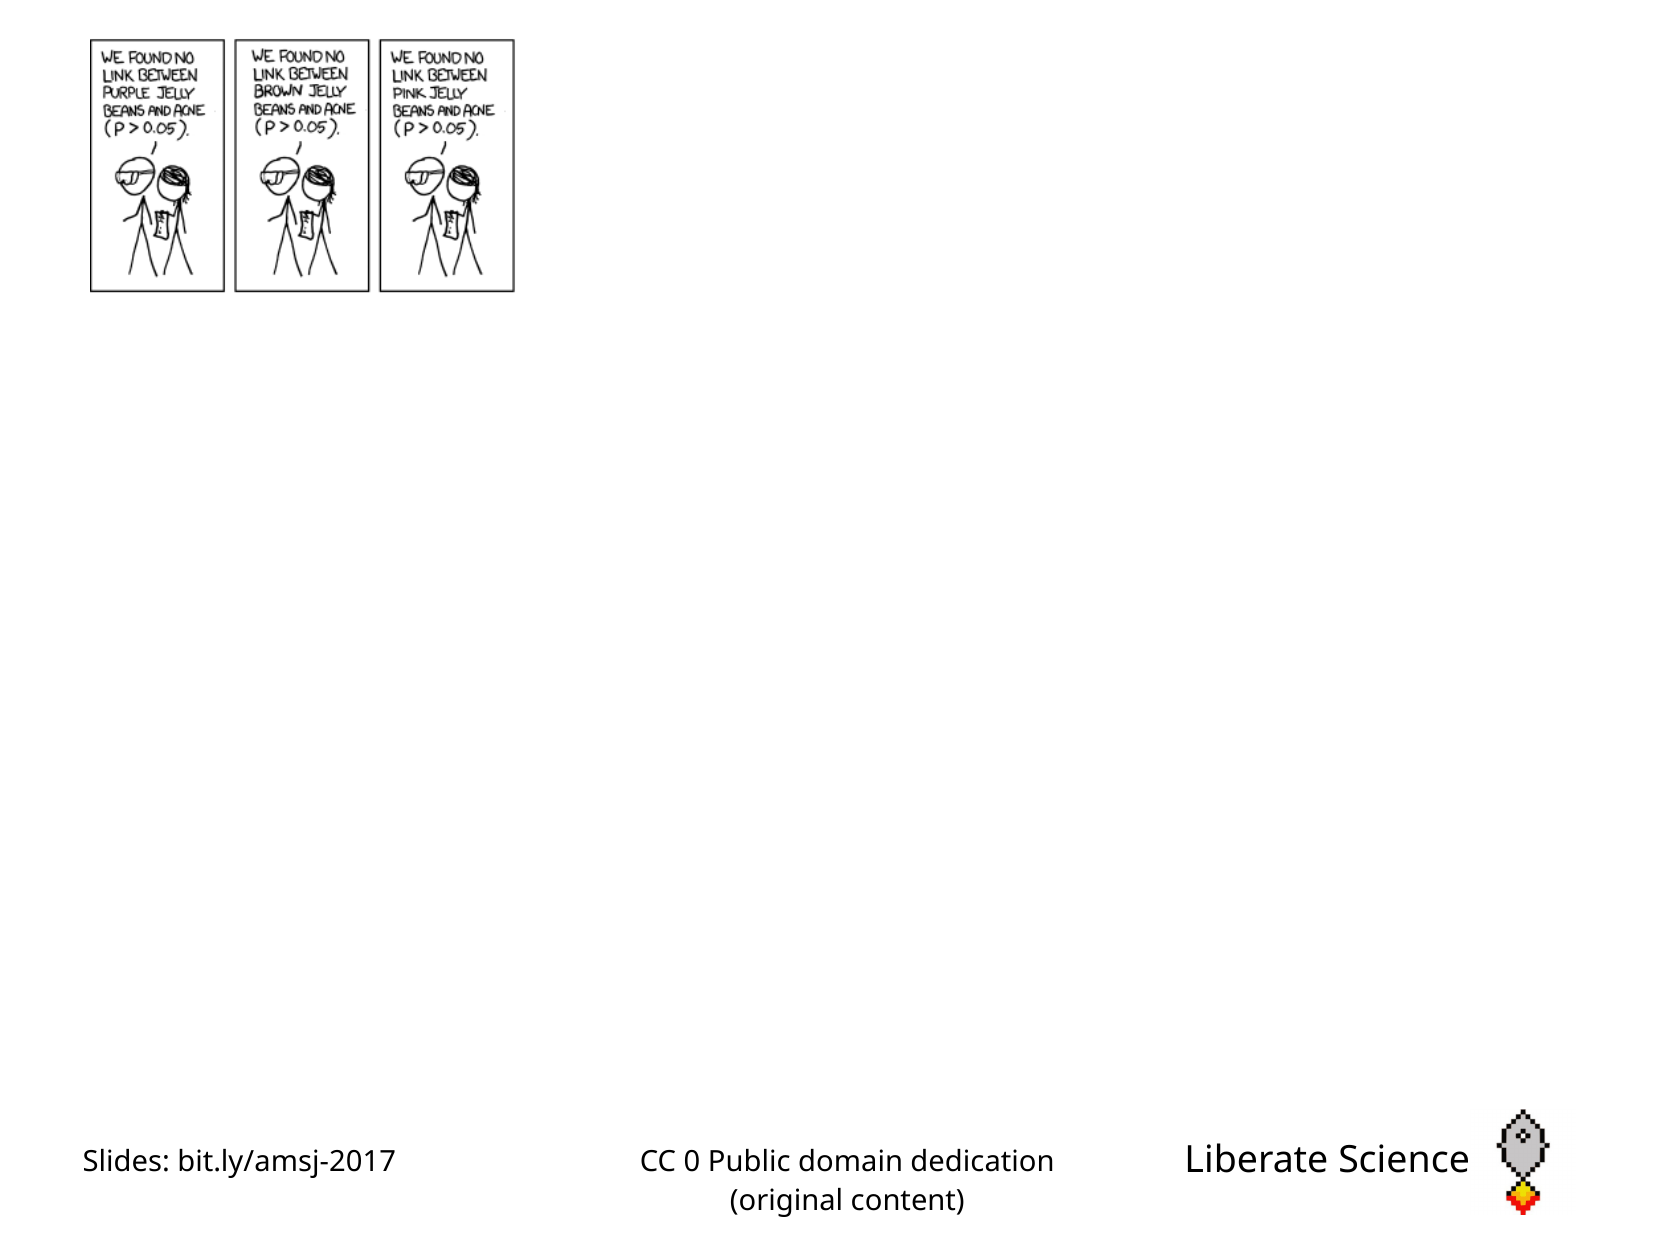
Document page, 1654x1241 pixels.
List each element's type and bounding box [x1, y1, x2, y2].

picture [1470, 1109, 1576, 1215]
text_box [60, 15, 940, 1096]
picture [90, 34, 519, 300]
